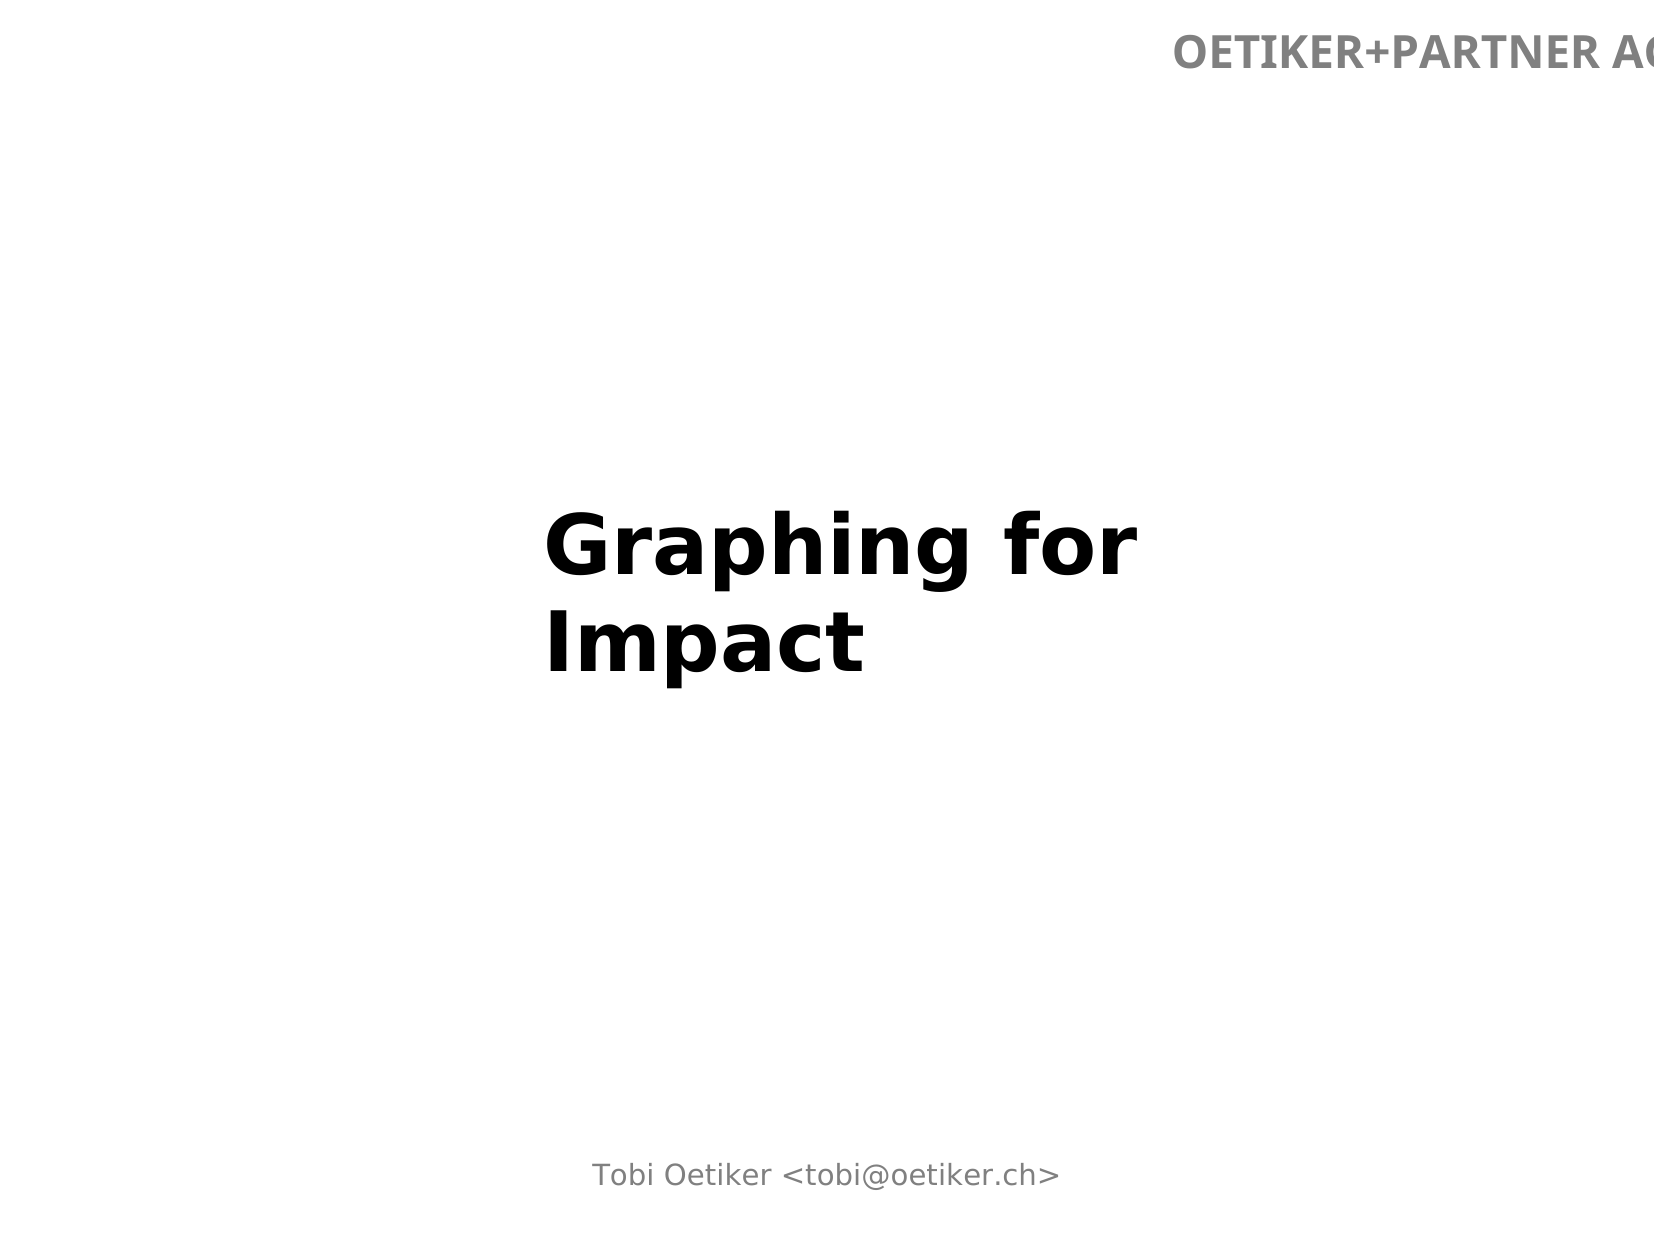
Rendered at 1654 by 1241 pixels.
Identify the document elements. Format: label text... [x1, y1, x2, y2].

title Graphing for Impact [543, 385, 1394, 804]
